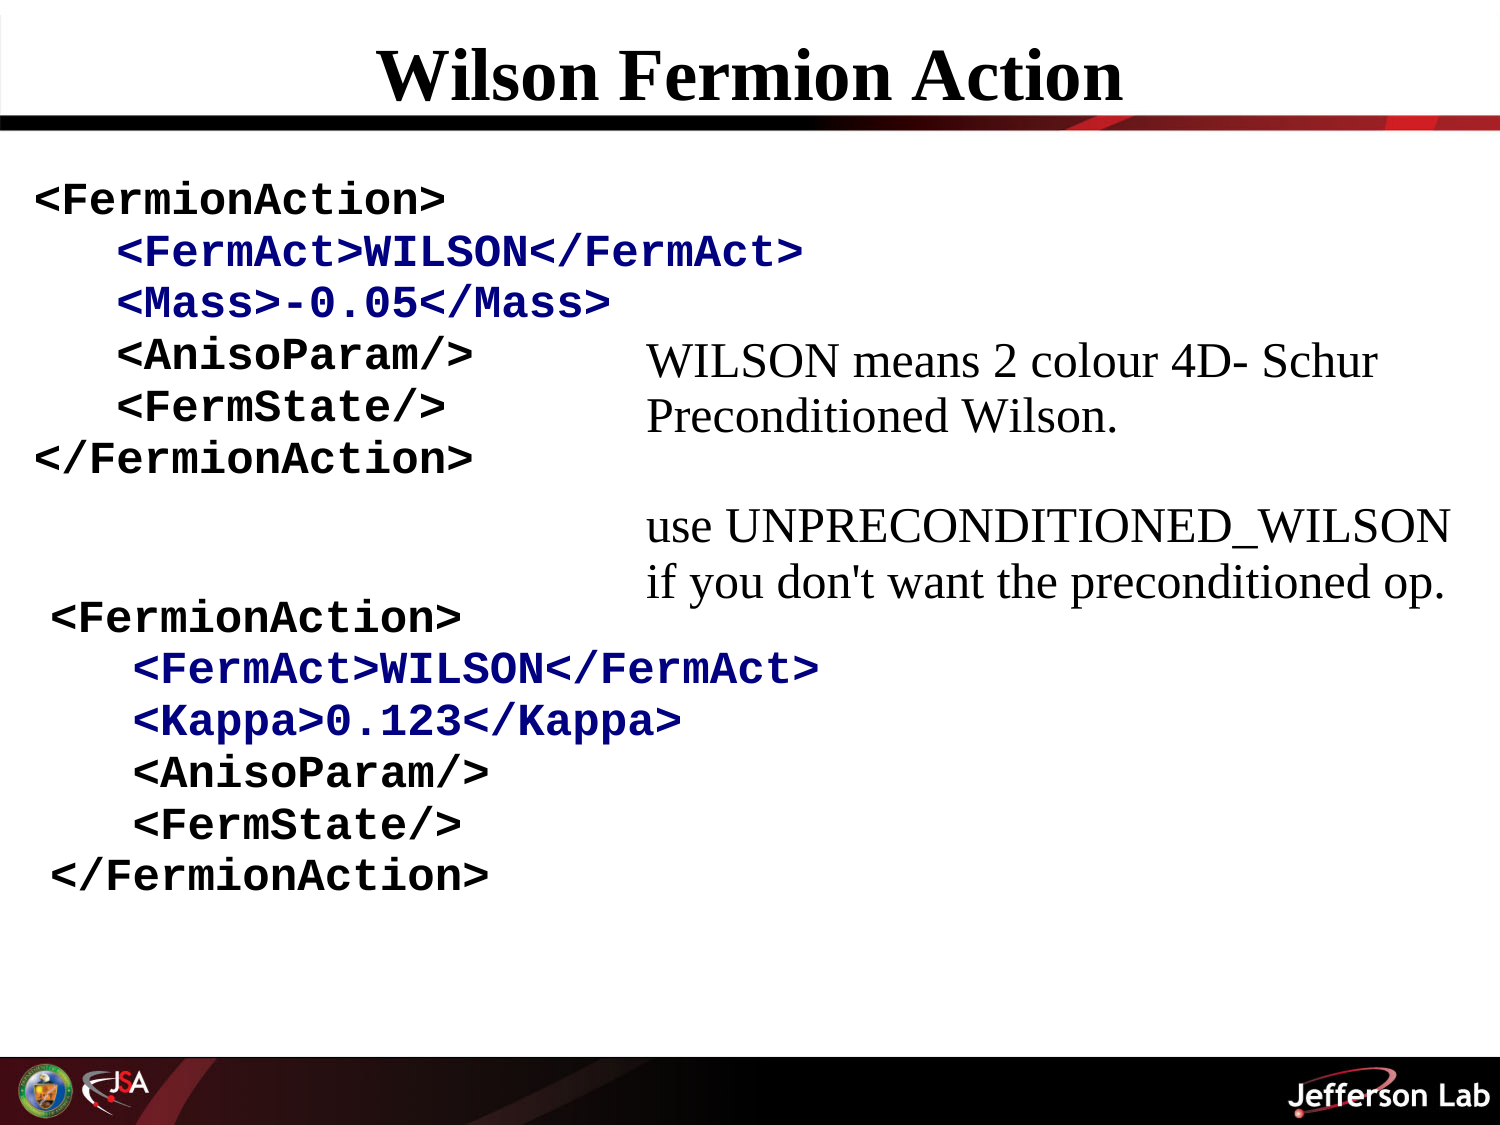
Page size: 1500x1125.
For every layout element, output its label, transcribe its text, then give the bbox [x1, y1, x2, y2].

picture [0, 0, 1500, 1125]
text_box <FermionAction> <FermAct>WILSON</FermAct> <Mass>-0.05</Mass> <AnisoParam/> <FermState/> </FermionAction> [19, 169, 960, 495]
title Wilson Fermion Action [112, 7, 1388, 143]
text_box WILSON means 2 colour 4D- Schur Preconditioned Wilson. use UNPRECONDITIONED_WILSON if you don't want the preconditioned op. [631, 325, 1467, 617]
text_box <FermionAction> <FermAct>WILSON</FermAct> <Kappa>0.123</Kappa> <AnisoParam/> <FermState/> </FermionAction> [35, 586, 976, 913]
